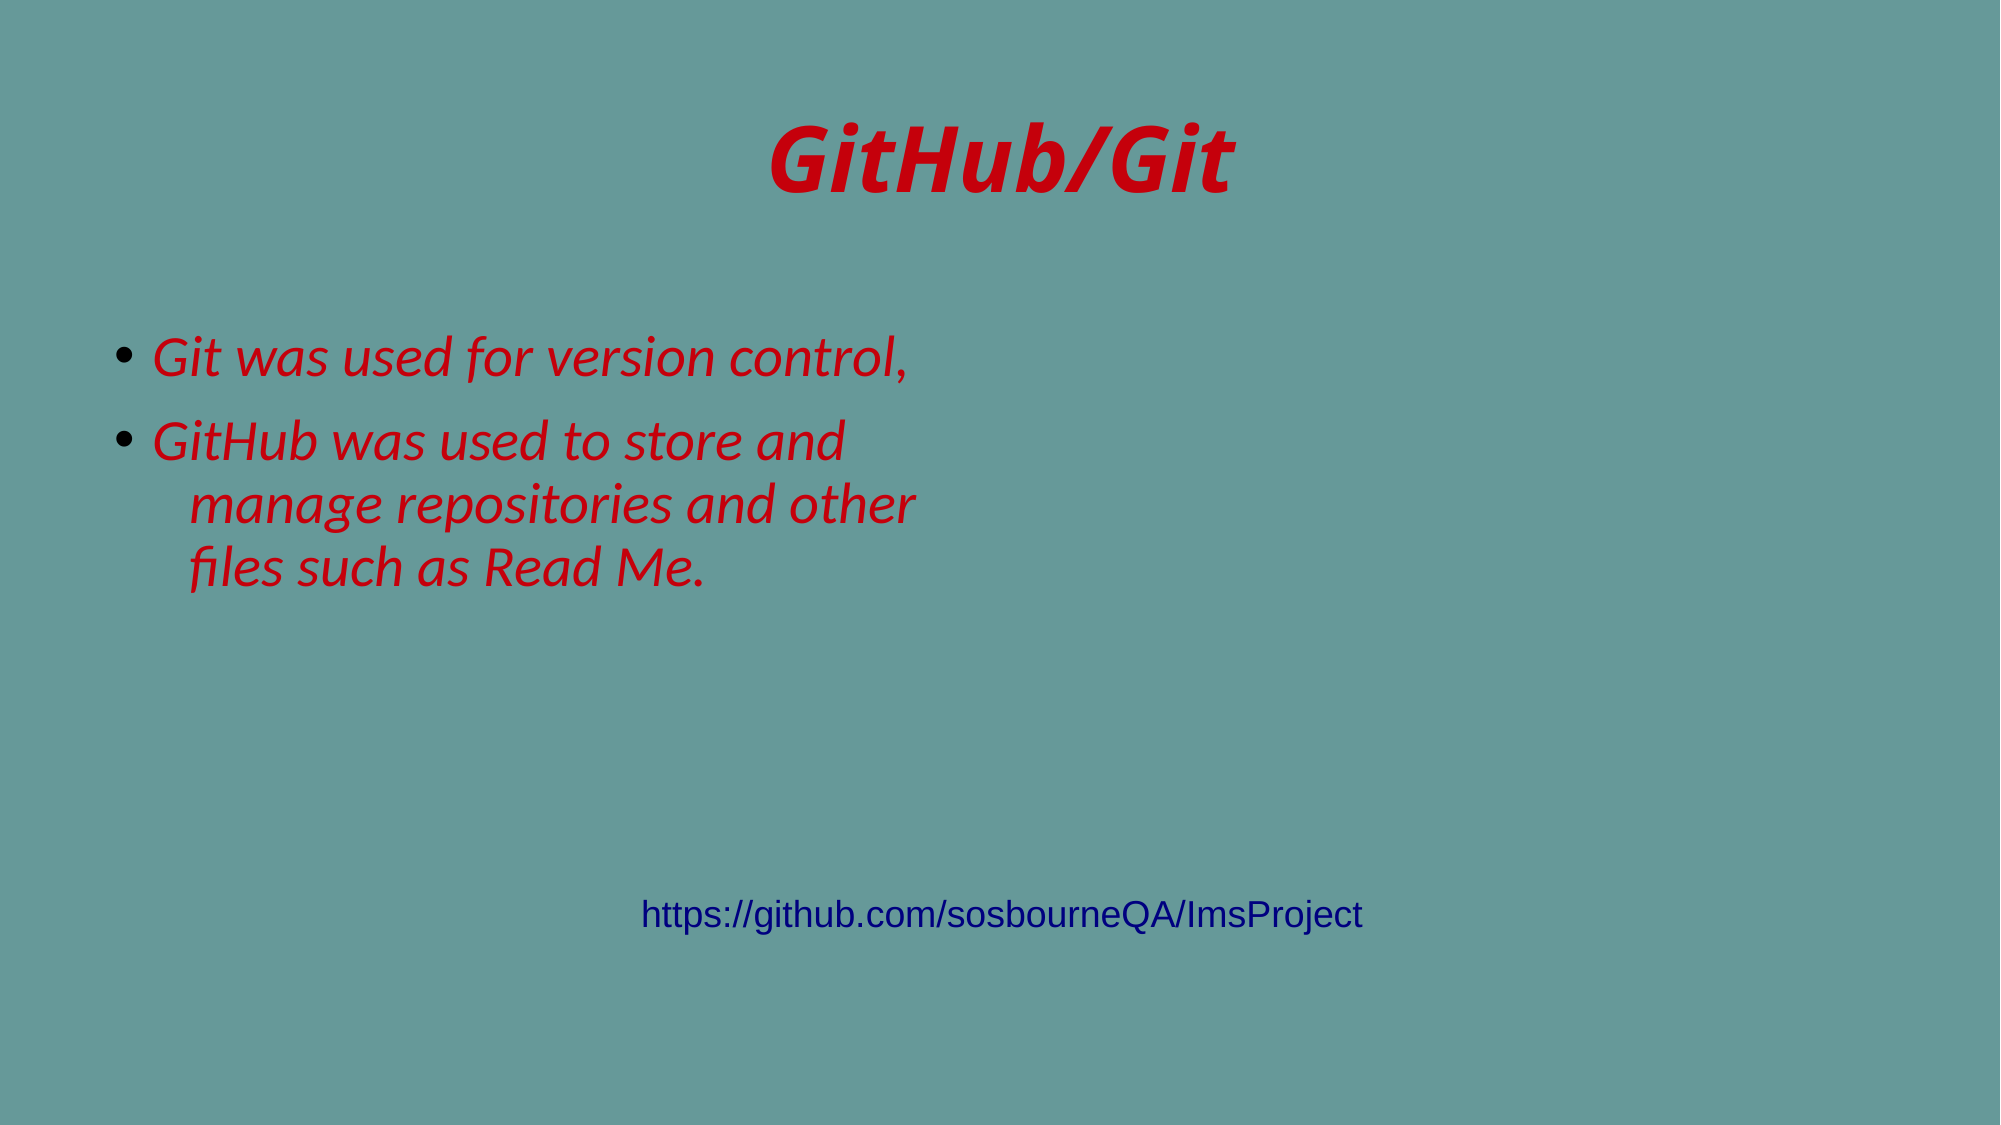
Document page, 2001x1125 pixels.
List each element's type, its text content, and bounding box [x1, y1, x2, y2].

title GitHub/Git [751, 54, 1288, 272]
list Git was used for version control, GitHub was used to store and manage repositories and other files such as Read Me. [99, 318, 979, 673]
text_box https://github.com/sosbourneQA/ImsProject [626, 885, 1512, 957]
